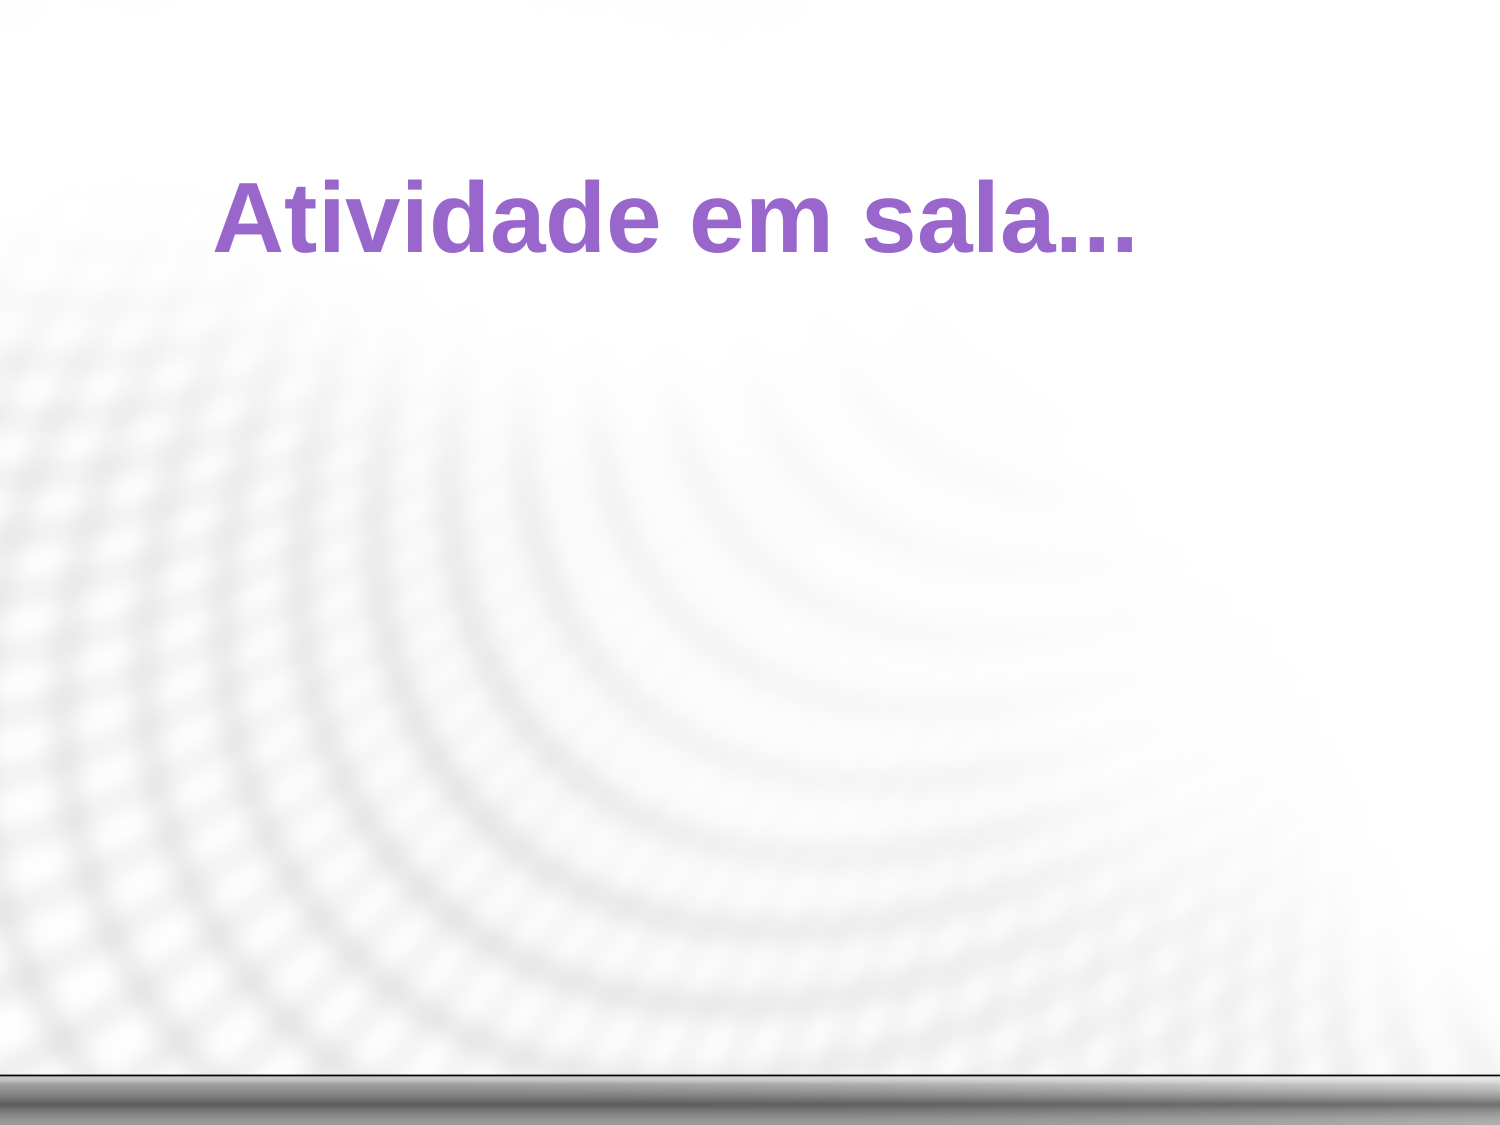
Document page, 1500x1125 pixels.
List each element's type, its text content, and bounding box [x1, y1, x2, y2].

subtitle Atividade em sala... [0, 3, 1353, 422]
picture [0, 0, 1500, 1125]
